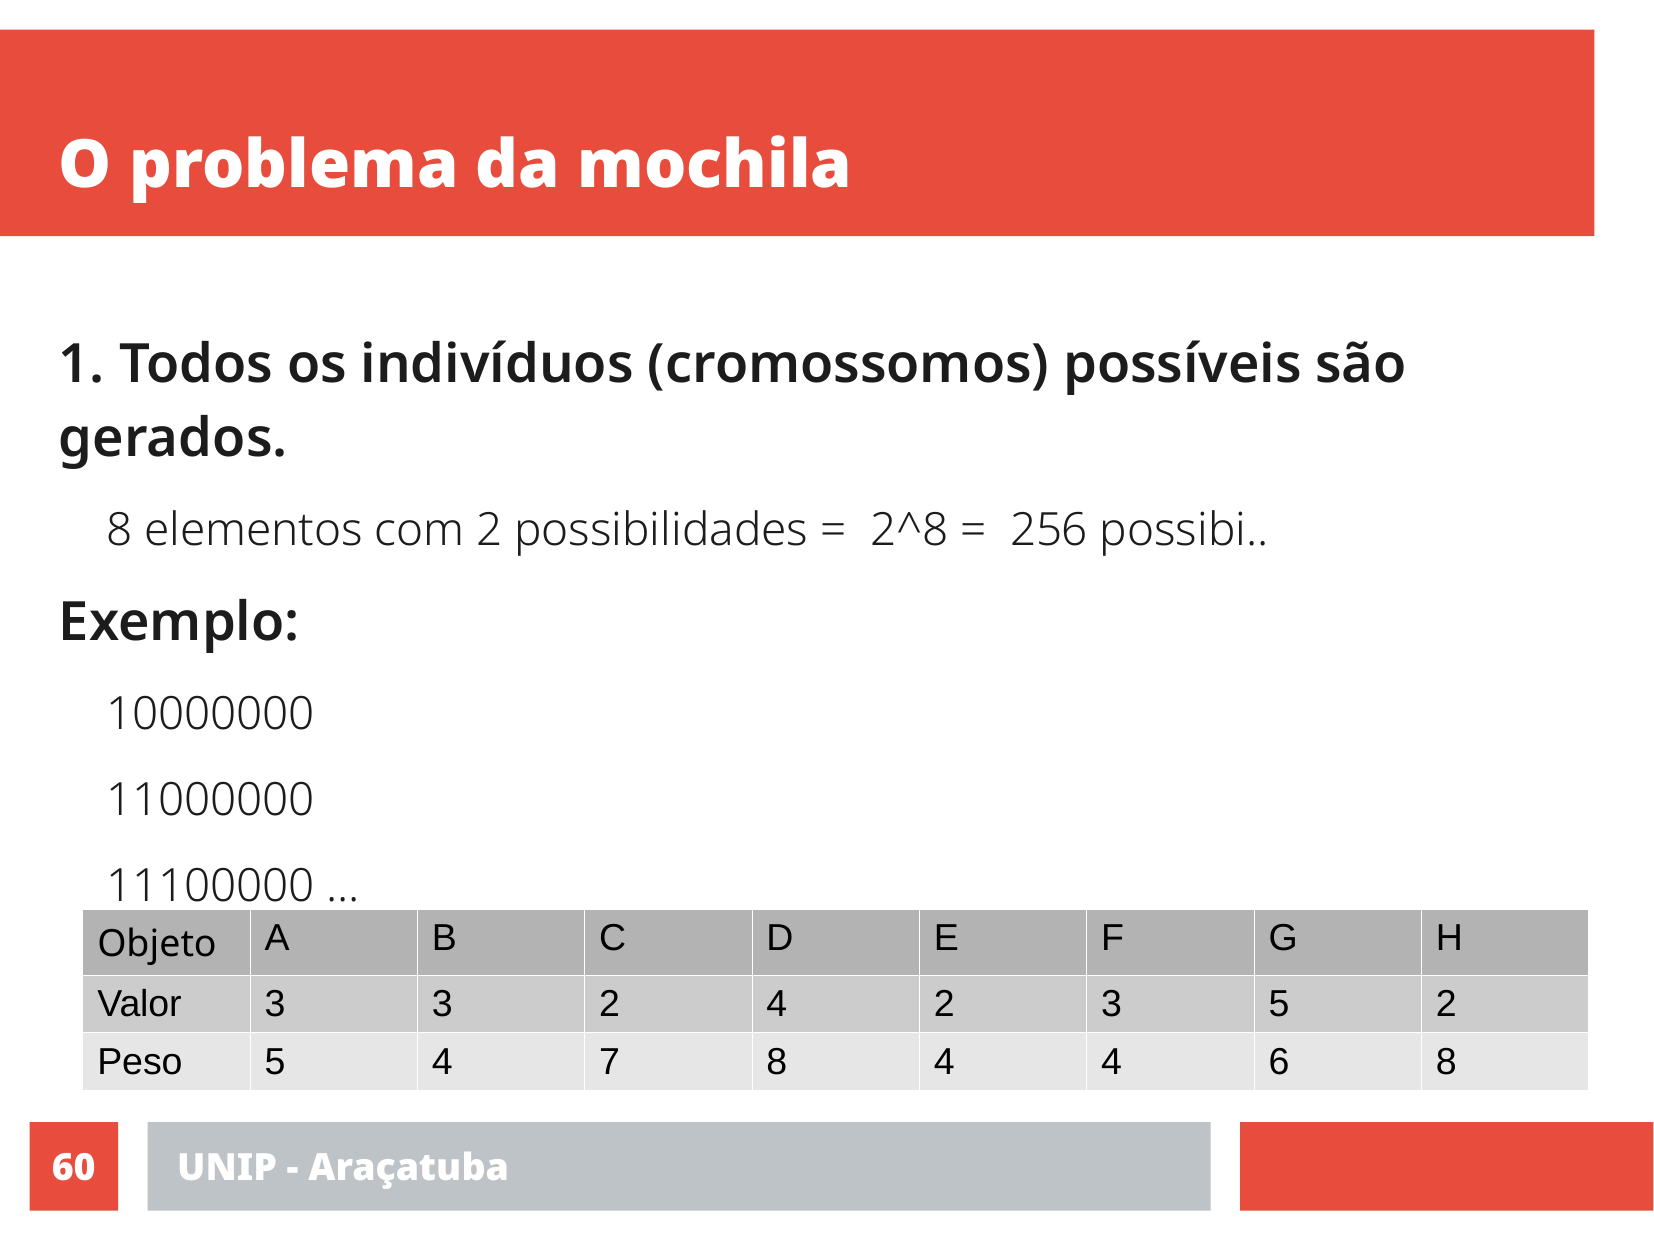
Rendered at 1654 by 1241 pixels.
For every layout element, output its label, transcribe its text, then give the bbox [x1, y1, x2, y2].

table_cell 3 [1087, 976, 1254, 1032]
table_cell 4 [1087, 1033, 1254, 1090]
table_cell 8 [1422, 1033, 1588, 1090]
table_header C [585, 910, 752, 975]
table_header A [251, 910, 417, 975]
table_cell 2 [585, 976, 752, 1032]
table_header F [1087, 910, 1254, 975]
table_header Objeto [83, 910, 250, 975]
table_cell 8 [753, 1033, 919, 1090]
table_header G [1255, 910, 1421, 975]
table_cell 4 [920, 1033, 1086, 1090]
table_cell 4 [418, 1033, 584, 1090]
table_cell 5 [251, 1033, 417, 1090]
table_header E [920, 910, 1086, 975]
table_cell 2 [920, 976, 1086, 1032]
table_cell 7 [585, 1033, 752, 1090]
table_cell Valor [83, 976, 250, 1032]
table_cell 5 [1255, 976, 1421, 1032]
table_cell 2 [1422, 976, 1588, 1032]
table_header D [753, 910, 919, 975]
list 1. Todos os indivíduos (cromossomos) possíveis são gerados. 8 elementos com 2 possibilidades = 2^8 = 256 possibi.. Exemplo: 10000000 11000000 11100000 ... ... [59, 324, 1565, 1093]
table_cell Peso [83, 1033, 250, 1090]
table_header B [418, 910, 584, 975]
table_cell 3 [251, 976, 417, 1032]
table_cell 3 [418, 976, 584, 1032]
table_cell 4 [753, 976, 919, 1032]
table_cell 6 [1255, 1033, 1421, 1090]
table_header H [1422, 910, 1588, 975]
title O problema da mochila [59, 59, 1595, 207]
